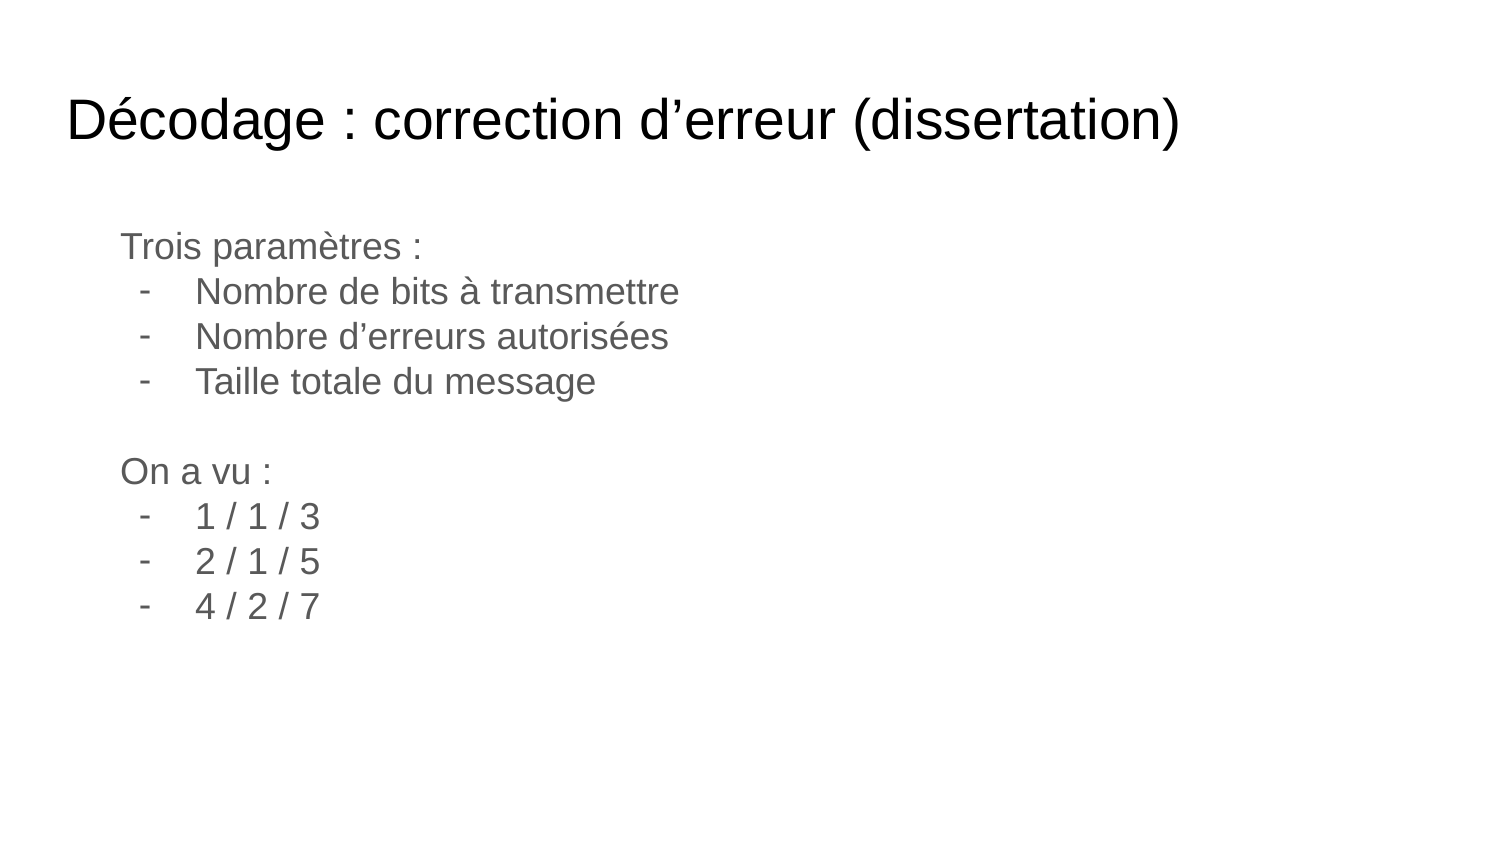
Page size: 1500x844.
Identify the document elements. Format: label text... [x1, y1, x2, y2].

title Décodage : correction d’erreur (dissertation) [51, 72, 1449, 167]
text_box Trois paramètres : Nombre de bits à transmettre Nombre d’erreurs autorisées Taille totale du message On a vu : 1 / 1 / 3 2 / 1 / 5 4 / 2 / 7 [105, 206, 1429, 642]
